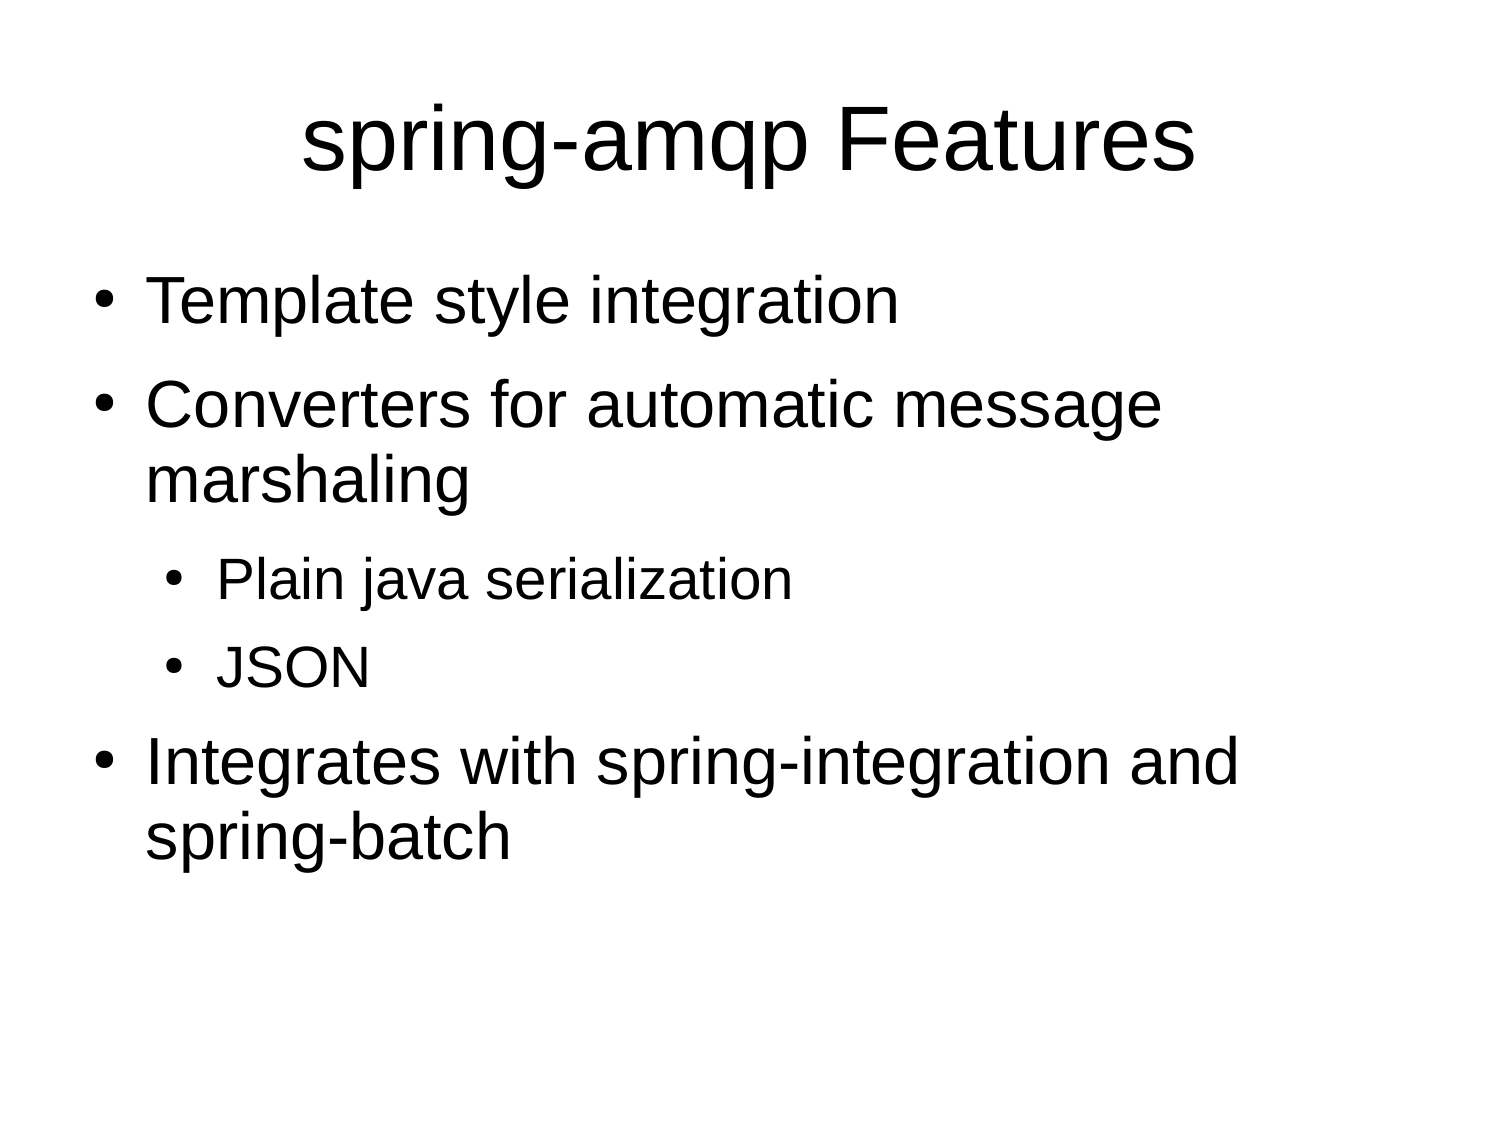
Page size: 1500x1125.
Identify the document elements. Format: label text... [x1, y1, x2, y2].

title spring-amqp Features [75, 52, 1425, 226]
list Template style integration Converters for automatic message marshaling Plain java serialization JSON Integrates with spring-integration and spring-batch [75, 263, 1425, 1006]
